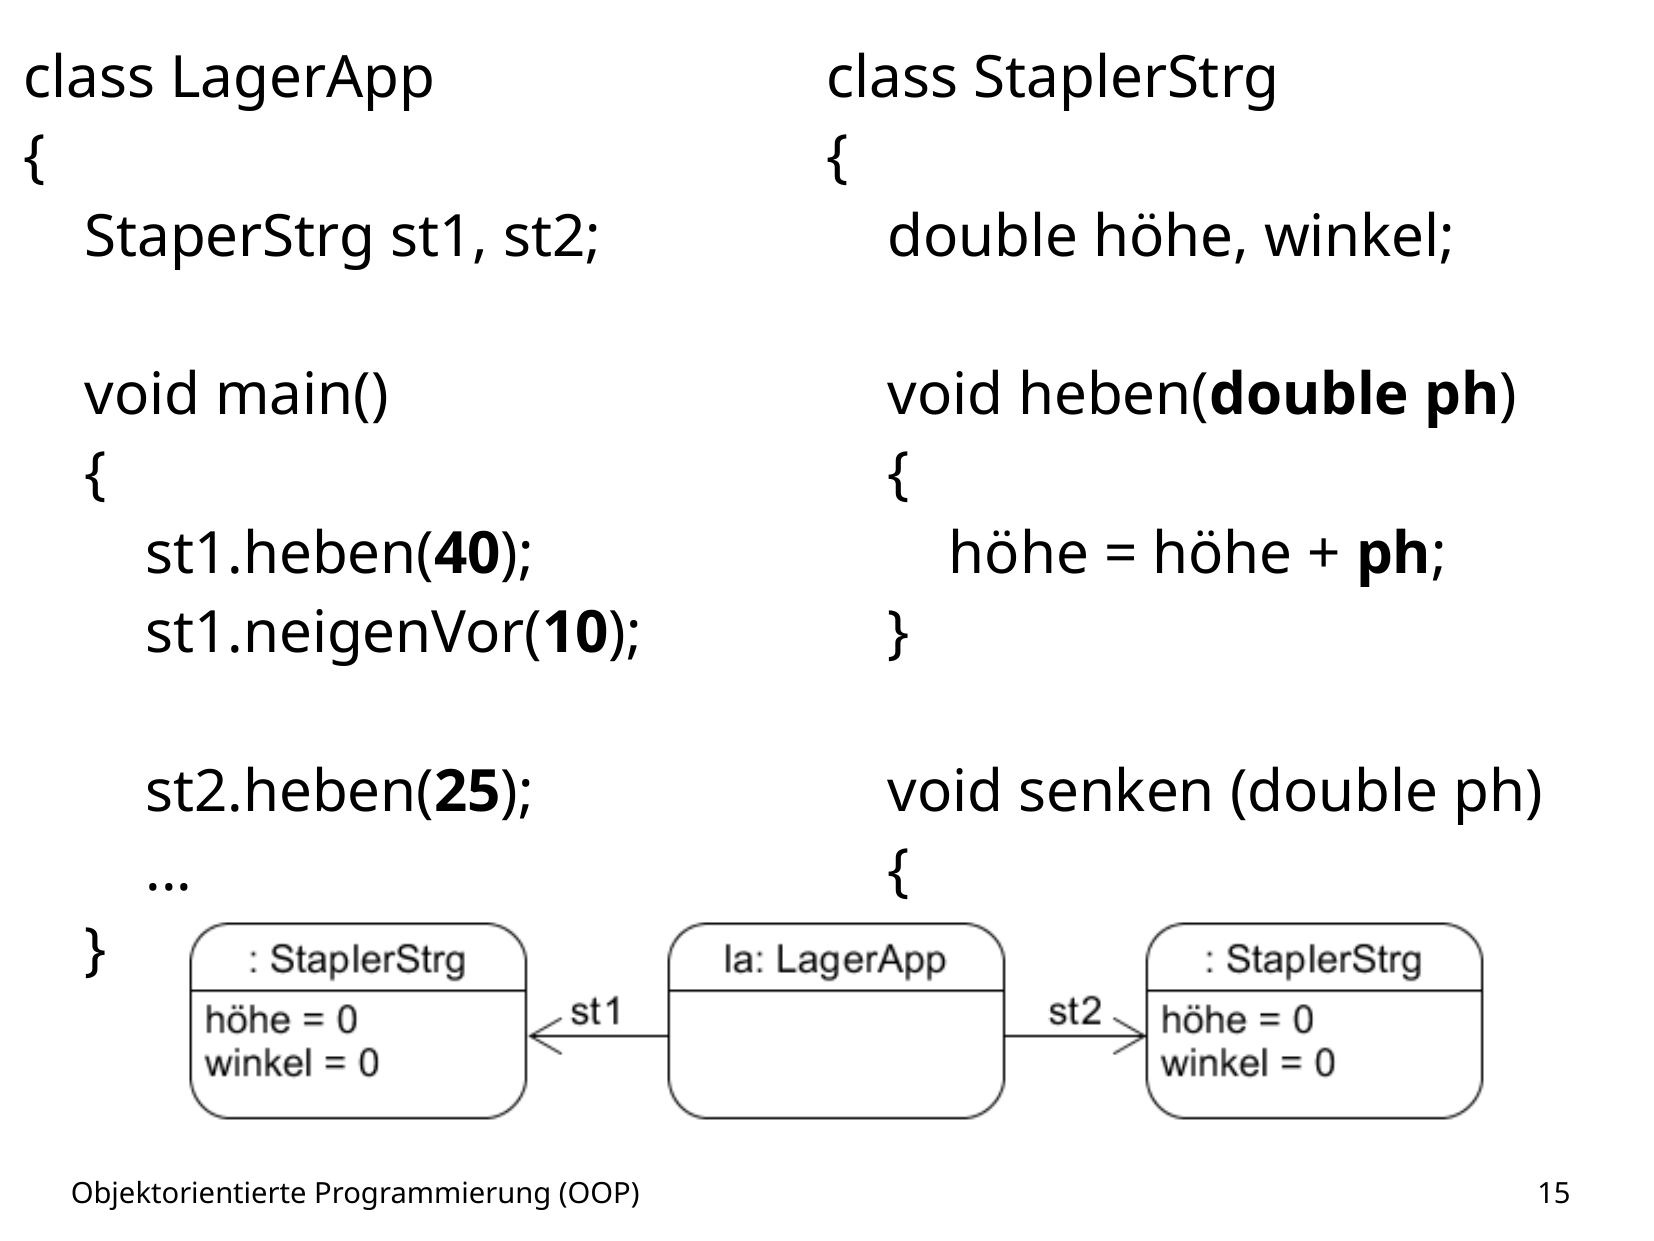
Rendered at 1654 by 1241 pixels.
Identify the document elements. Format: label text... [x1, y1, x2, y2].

picture [188, 921, 1486, 1123]
list class StaplerStrg { double höhe, winkel; void heben(double ph) { höhe = höhe + ph; } void senken (double ph) { ... [826, 35, 1630, 1028]
list class LagerApp { StaperStrg st1, st2; void main() { st1.heben(40); st1.neigenVor(10); st2.heben(25); ... } [23, 35, 780, 1004]
